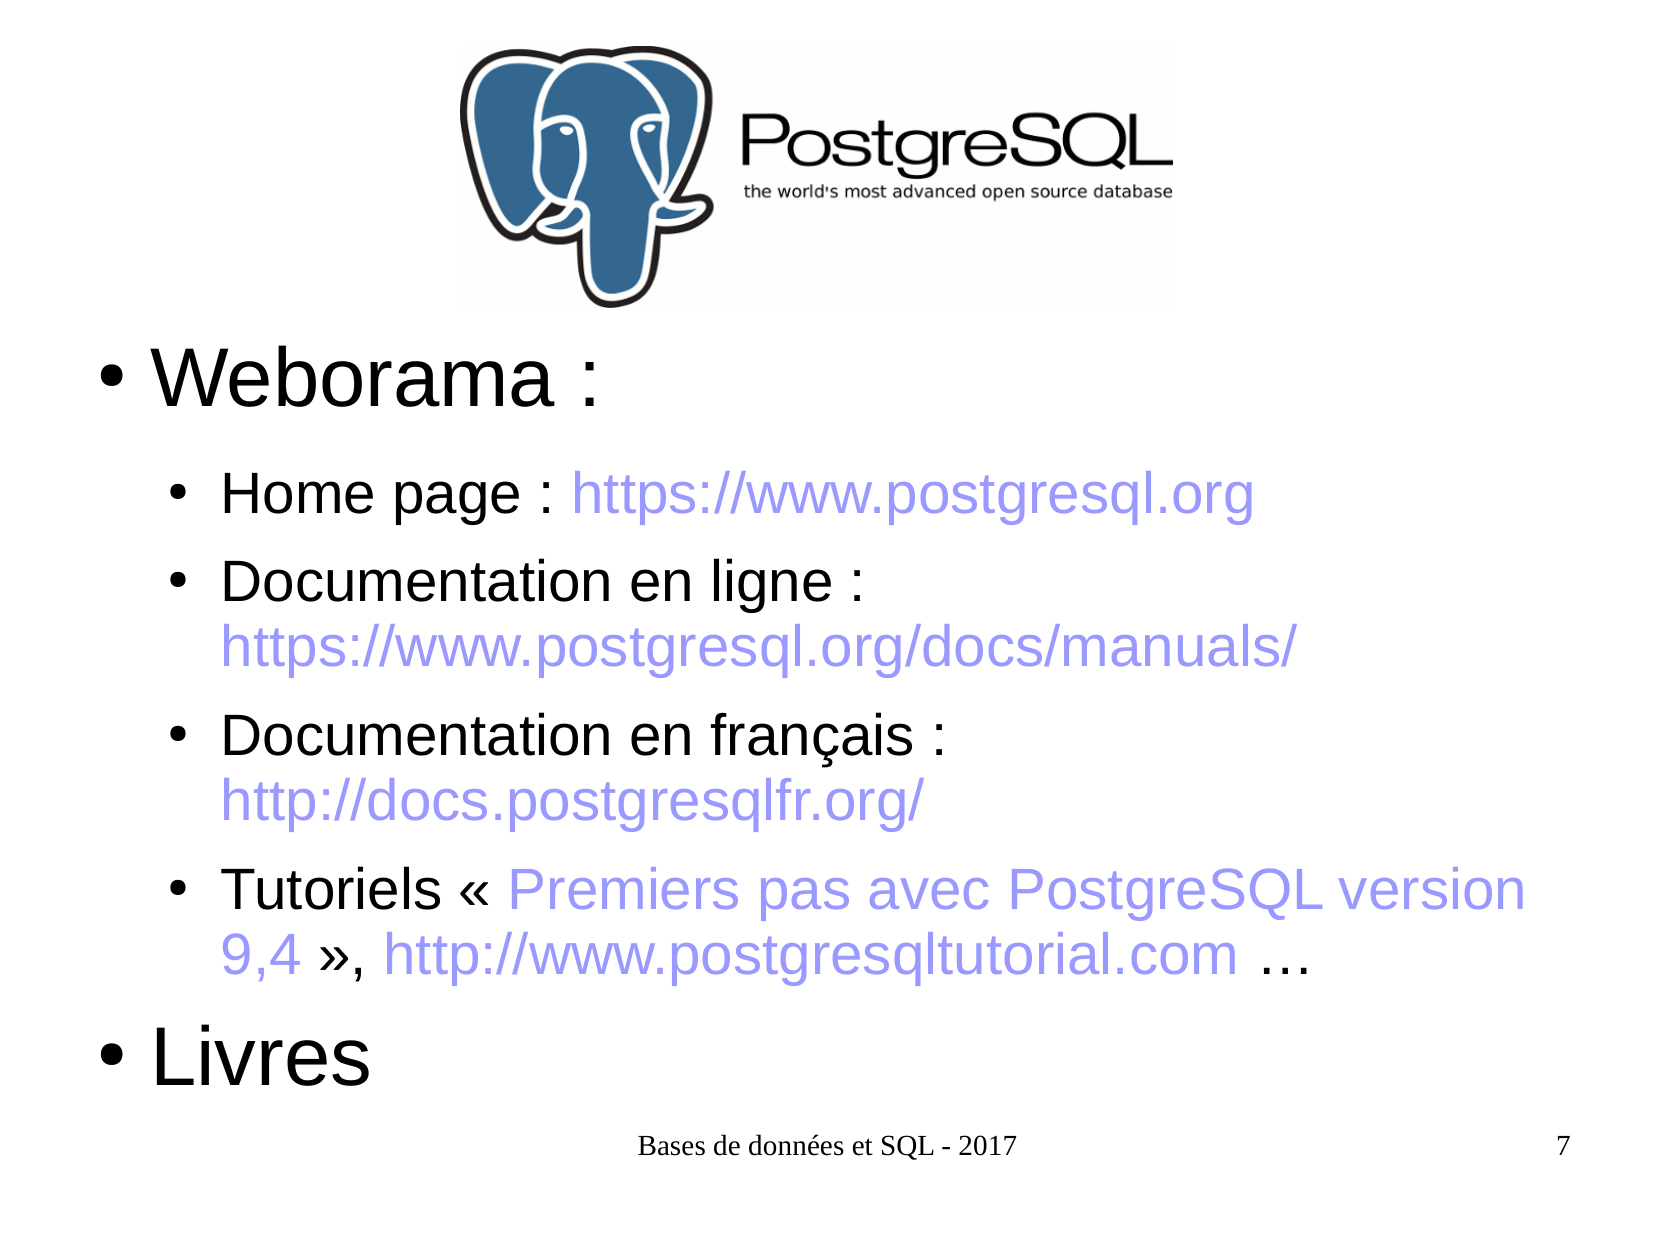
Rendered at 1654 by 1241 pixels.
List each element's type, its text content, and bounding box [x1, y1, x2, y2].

list Weborama : Home page : https://www.postgresql.org Documentation en ligne : https://www.postgresql.org/docs/manuals/ Documentation en français : http://docs.postgresqlfr.org/ Tutoriels « Premiers pas avec PostgreSQL version 9,4 », http://www.postgresqltutorial.com … Livres [79, 330, 1568, 1150]
picture [460, 46, 1173, 308]
